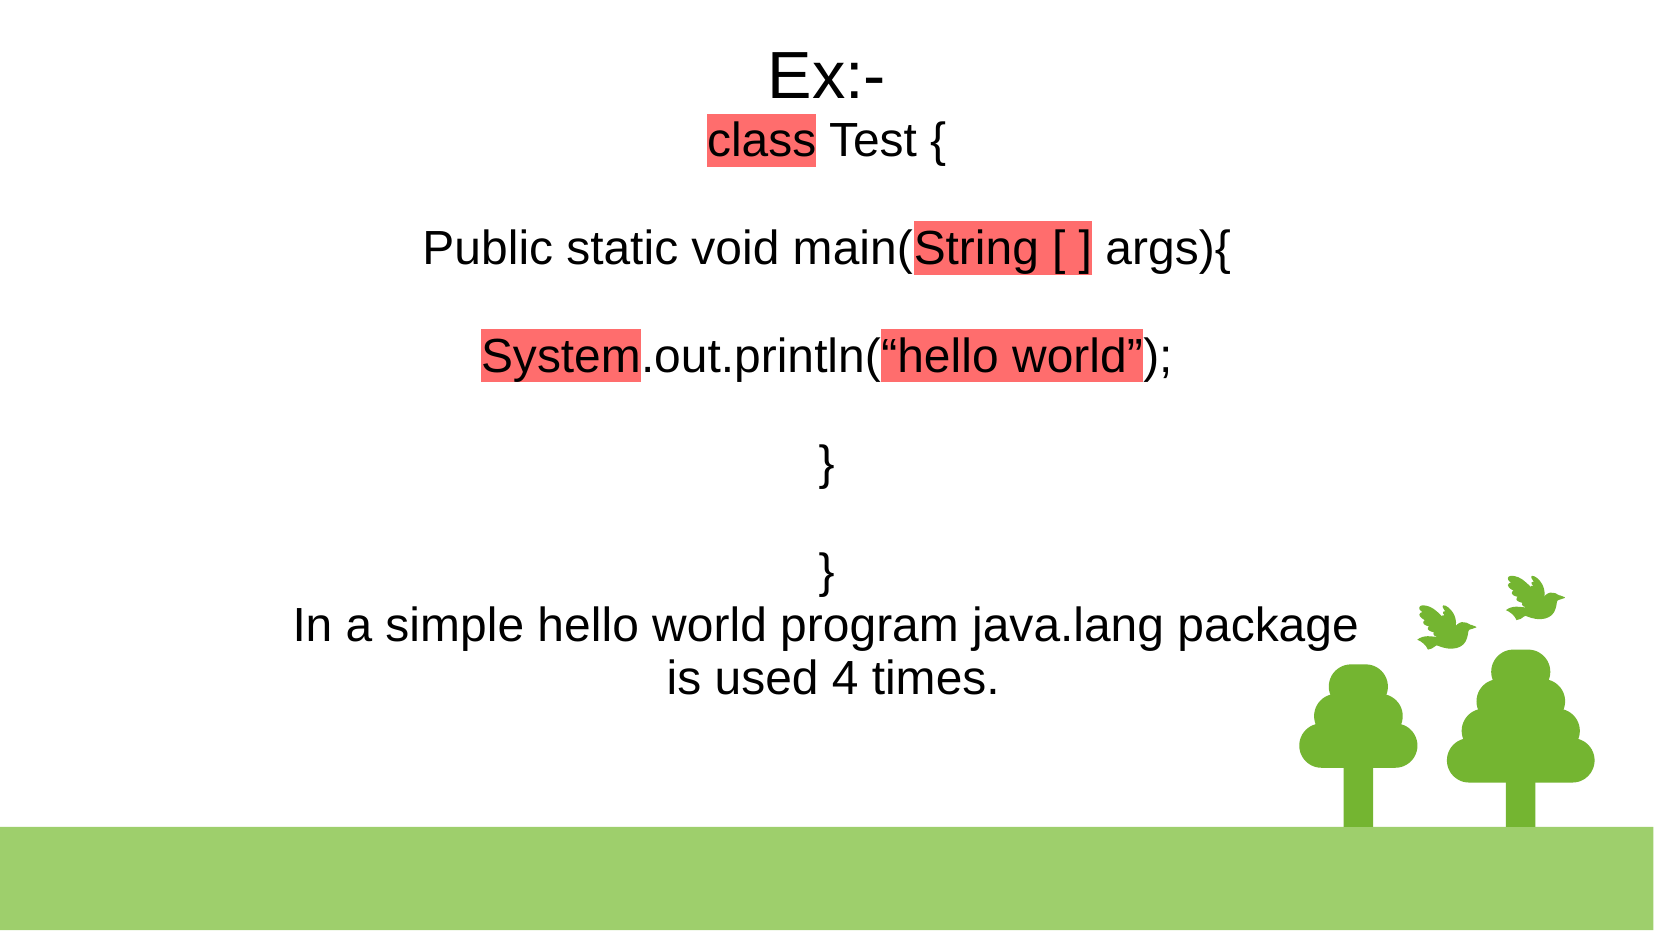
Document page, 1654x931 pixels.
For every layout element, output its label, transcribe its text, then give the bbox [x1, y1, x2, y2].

subtitle Ex:- class Test { Public static void main(String [ ] args){ System.out.println(“hello world”); } } In a simple hello world program java.lang package is used 4 times. [88, 29, 1565, 715]
